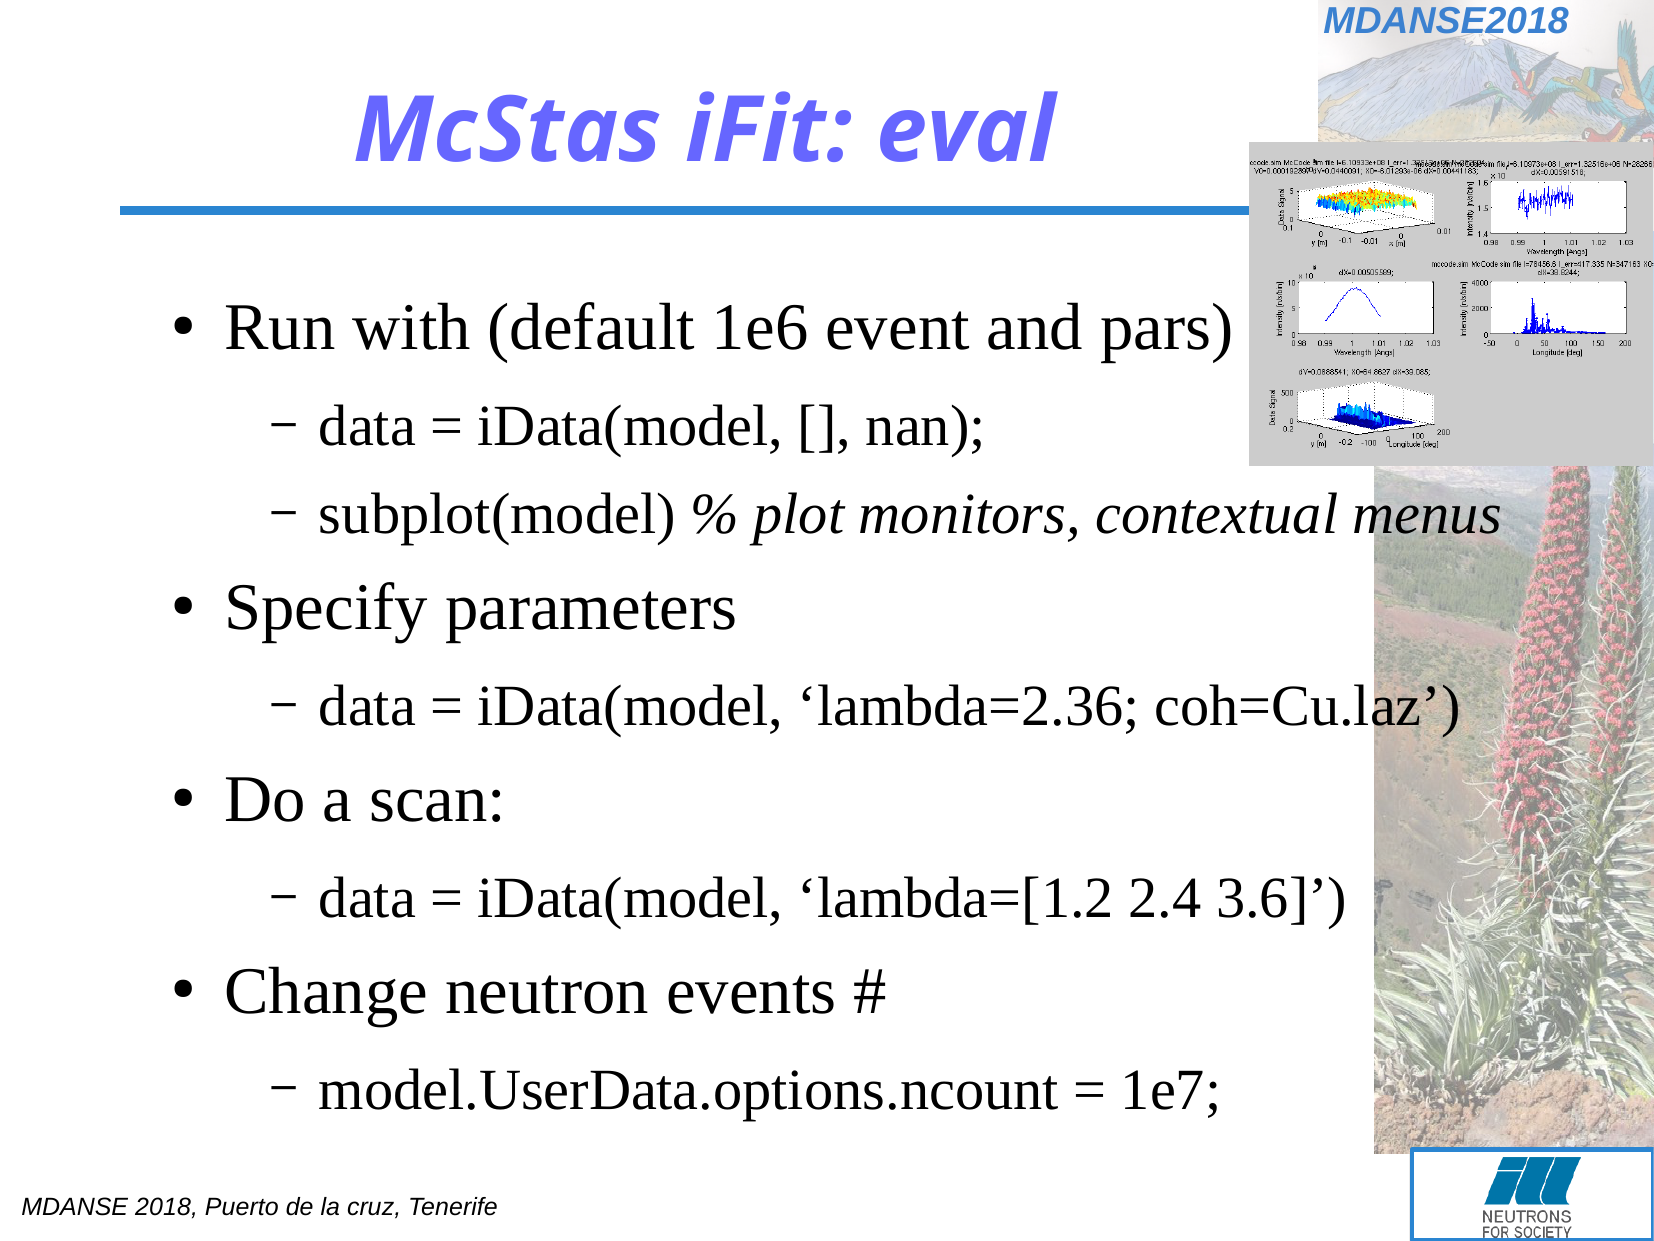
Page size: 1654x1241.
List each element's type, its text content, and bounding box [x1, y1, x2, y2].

title McStas iFit: eval [82, 49, 1328, 203]
list Run with (default 1e6 event and pars) data = iData(model, [], nan); subplot(model) % plot monitors, contextual menus Specify parameters data = iData(model, ‘lambda=2.36; coh=Cu.laz’) Do a scan: data = iData(model, ‘lambda=[1.2 2.4 3.6]’) Change neutron events # model.UserData.options.ncount = 1e7; [82, 290, 1571, 1220]
picture [1479, 1153, 1583, 1241]
picture [1249, 142, 1654, 466]
